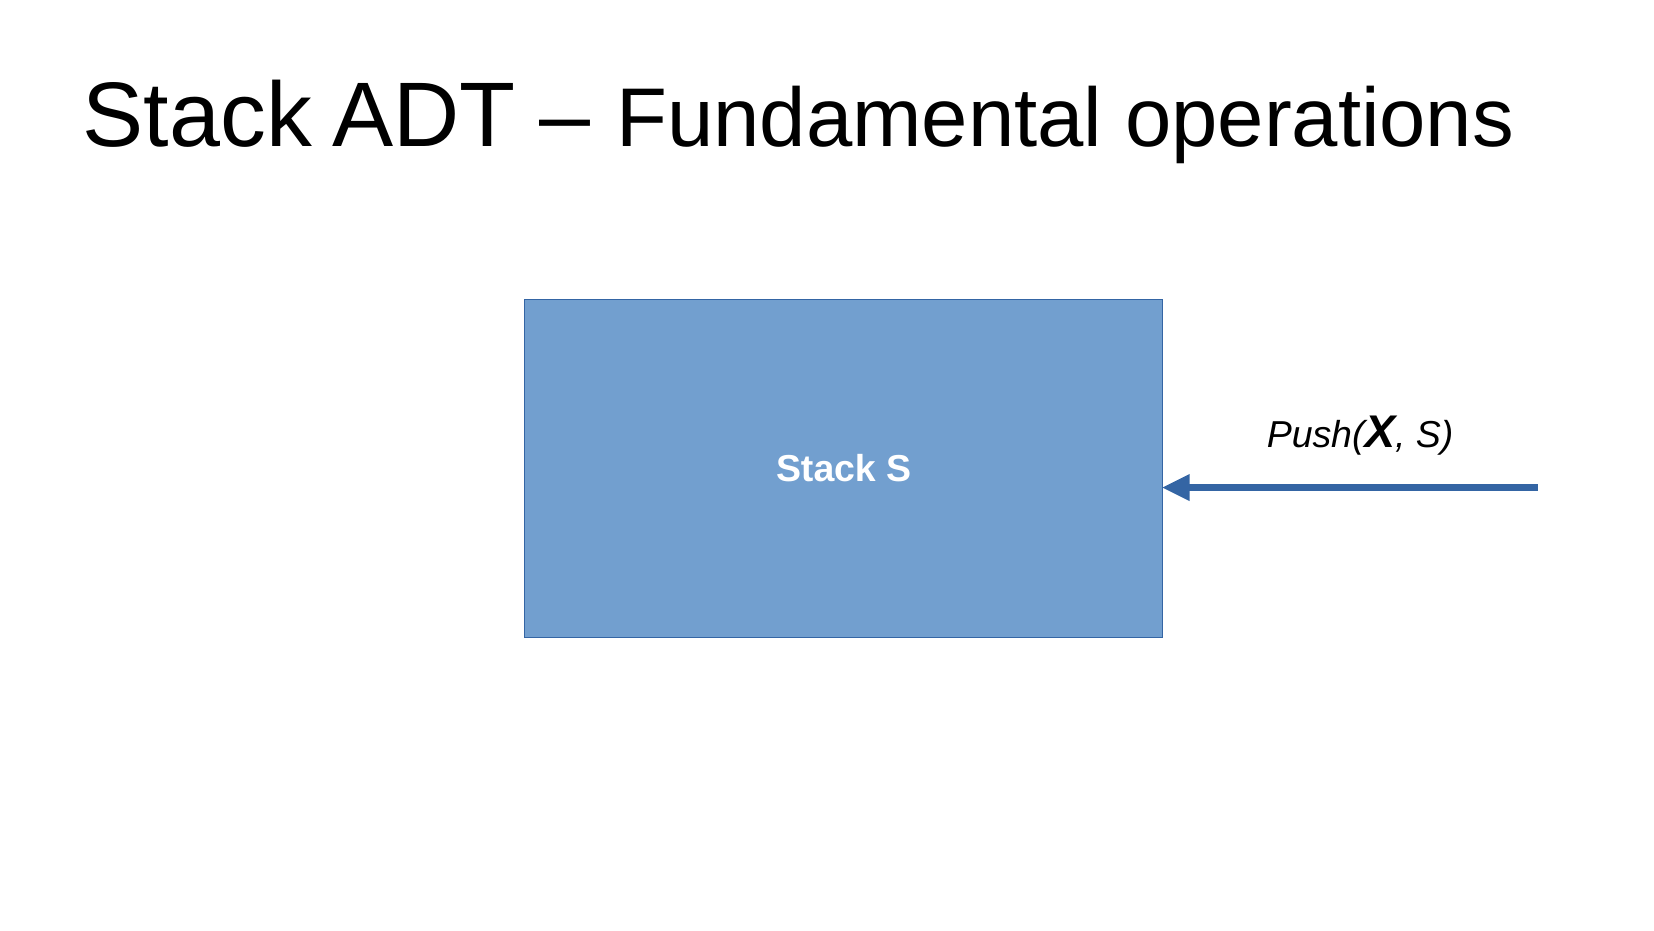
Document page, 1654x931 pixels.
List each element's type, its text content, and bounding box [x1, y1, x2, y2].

text_box Push(X, S) [1252, 398, 1469, 465]
title Stack ADT – Fundamental operations [82, 37, 1571, 193]
text_box Stack S [524, 299, 1163, 638]
